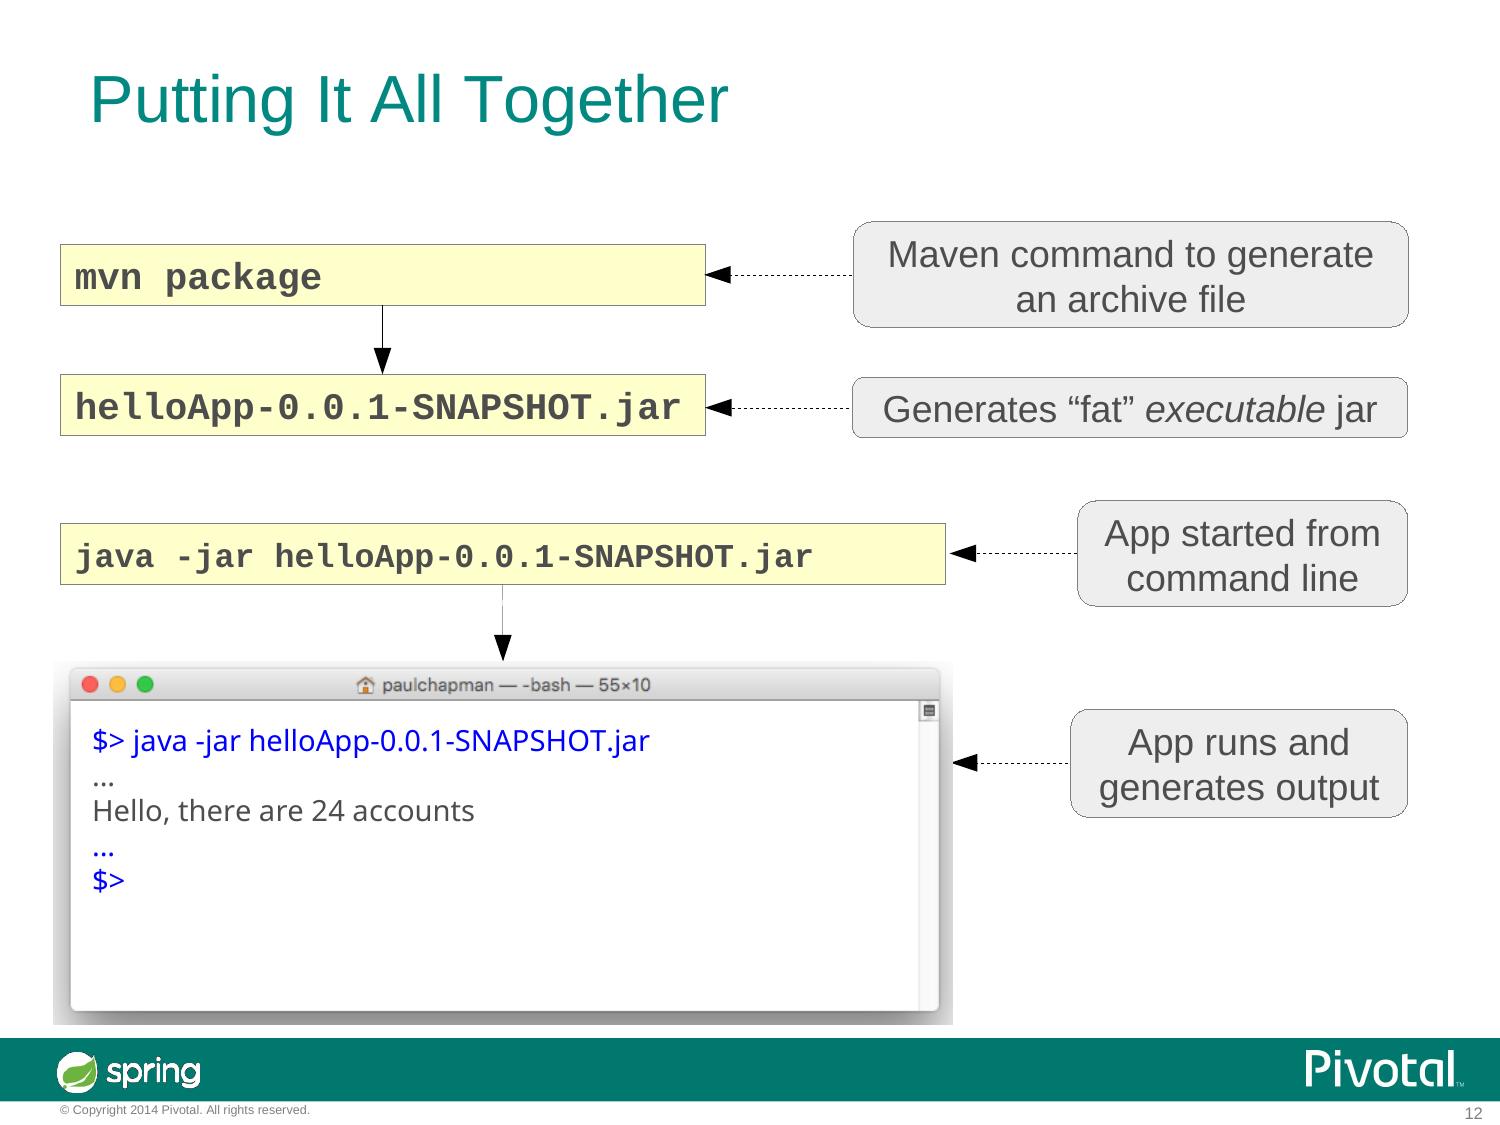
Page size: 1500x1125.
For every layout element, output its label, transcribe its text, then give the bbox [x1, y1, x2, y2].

text_box helloApp-0.0.1-SNAPSHOT.jar [60, 374, 706, 436]
text_box java -jar helloApp-0.0.1-SNAPSHOT.jar [60, 523, 946, 585]
text_box App started from command line [1077, 500, 1408, 607]
picture [32, 1041, 210, 1103]
text_box Generates “fat” executable jar [852, 377, 1408, 438]
text_box App runs and generates output [1070, 709, 1408, 818]
title Putting It All Together [75, 41, 1426, 230]
picture [1306, 1050, 1464, 1087]
text_box $> java -jar helloApp-0.0.1-SNAPSHOT.jar ... Hello, there are 24 accounts ... $> [77, 702, 910, 1009]
picture [53, 661, 953, 1025]
text_box mvn package [60, 244, 706, 306]
text_box Maven command to generate an archive file [853, 221, 1409, 328]
